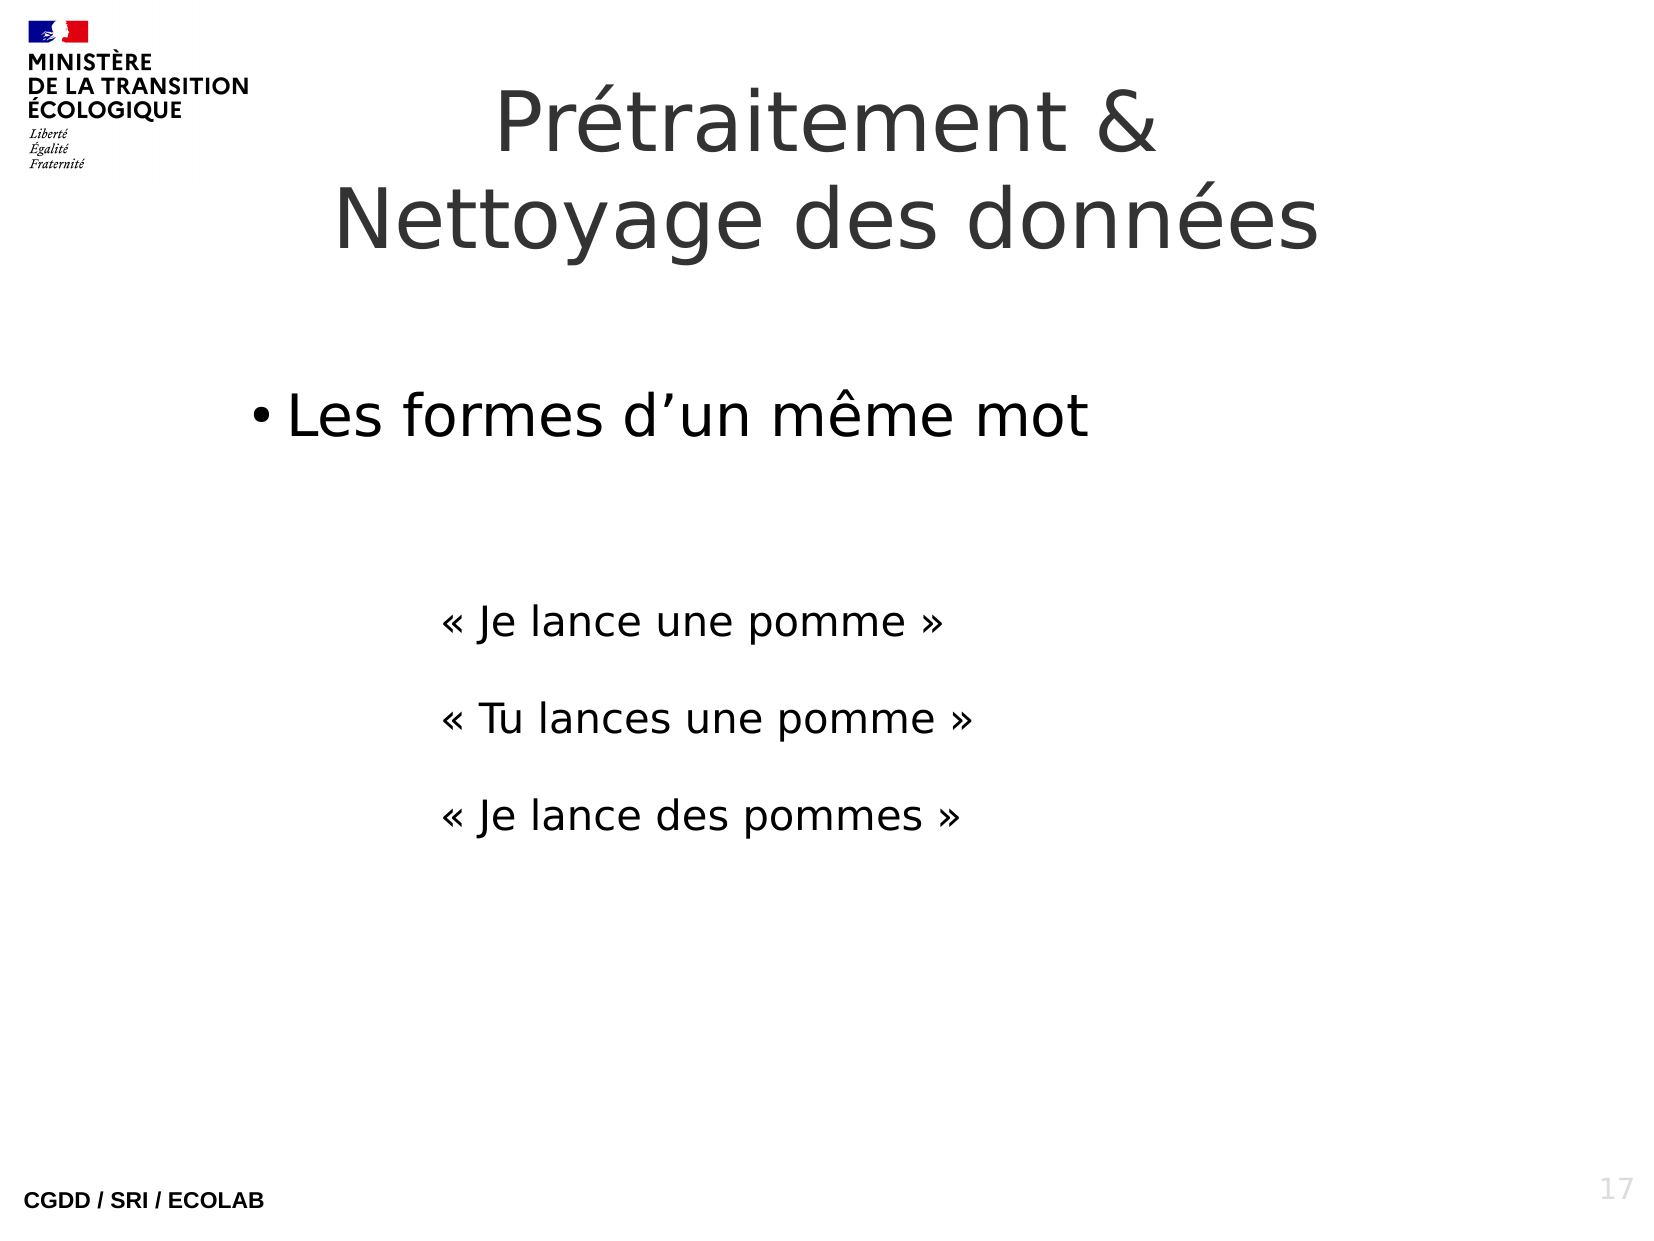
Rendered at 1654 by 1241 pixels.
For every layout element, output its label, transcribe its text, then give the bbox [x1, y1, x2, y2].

text_box Les formes d’un même mot [236, 307, 1382, 458]
picture [7, 0, 272, 190]
title Prétraitement & Nettoyage des données [114, 73, 1539, 271]
text_box « Je lance une pomme » « Tu lances une pomme » « Je lance des pommes » [425, 590, 1075, 848]
